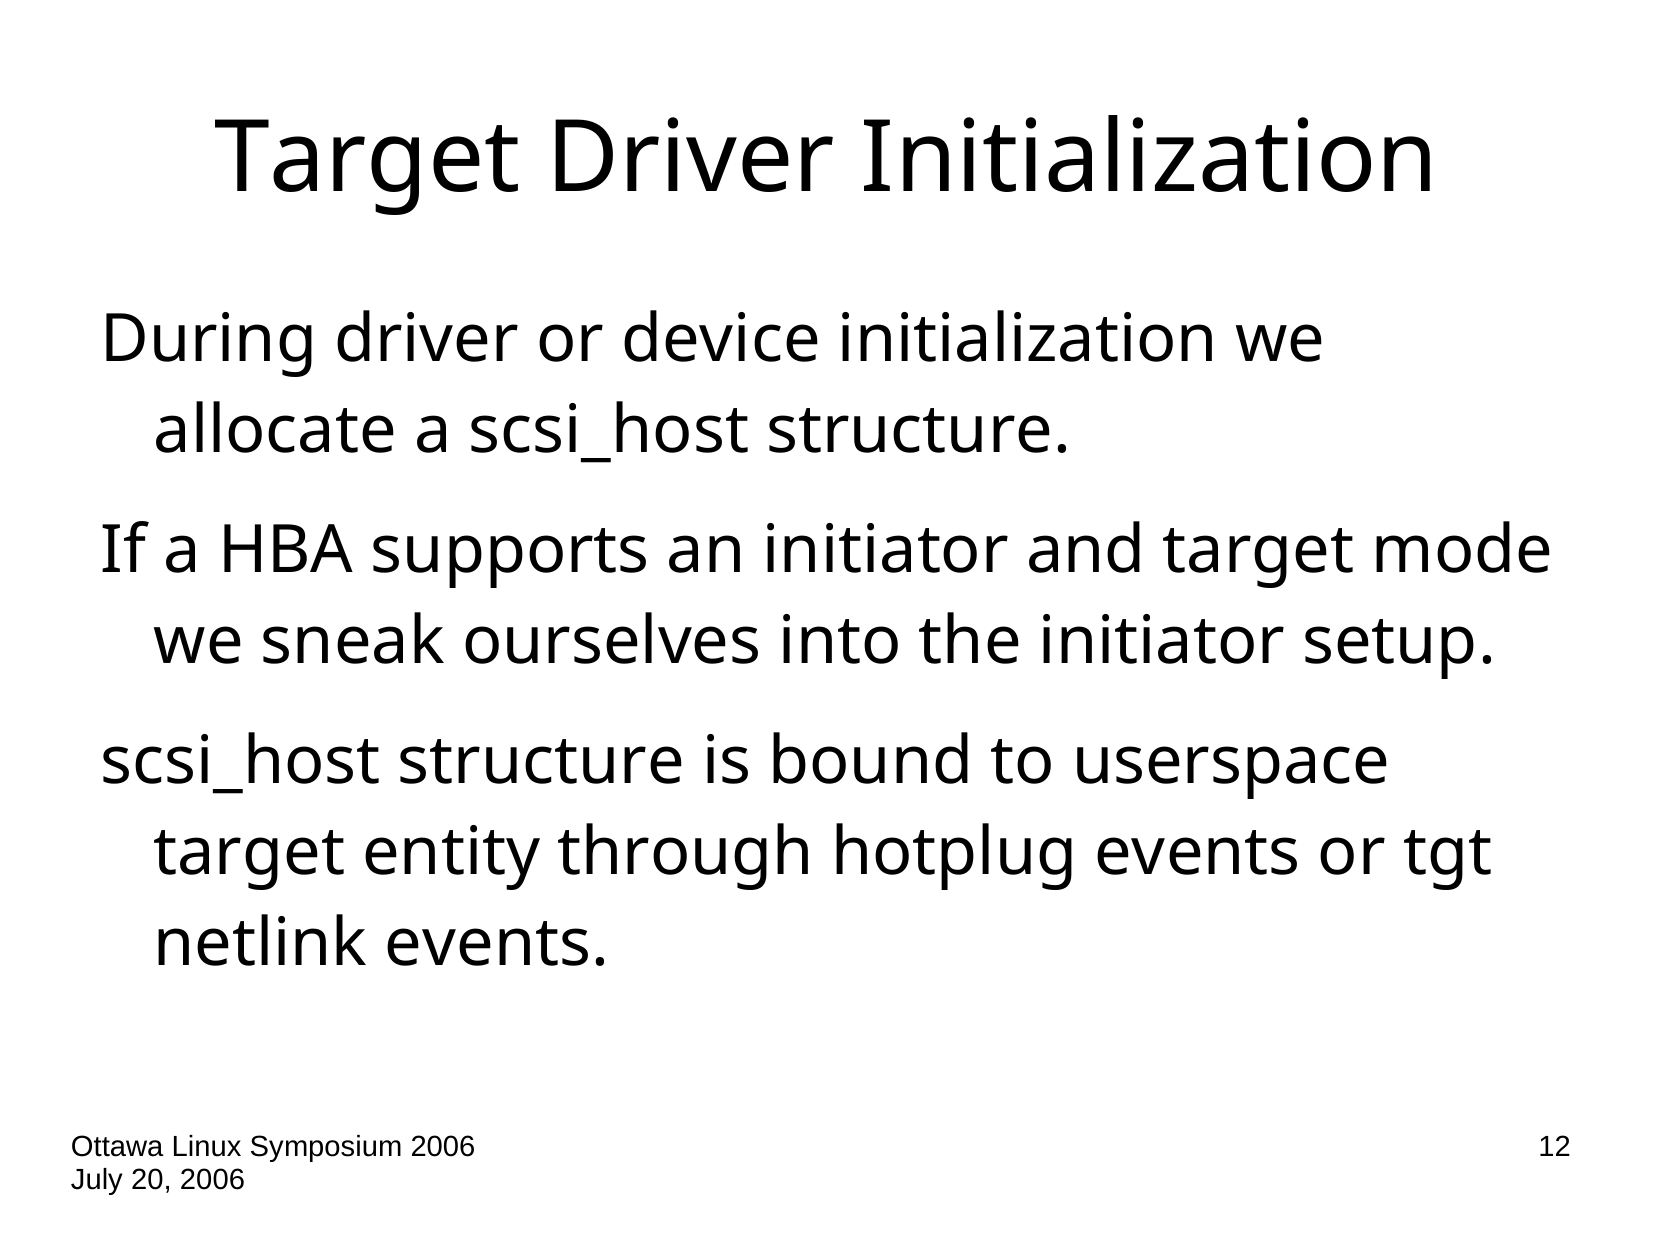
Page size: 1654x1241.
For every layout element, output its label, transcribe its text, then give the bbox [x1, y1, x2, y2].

title Target Driver Initialization [82, 49, 1571, 257]
list During driver or device initialization we allocate a scsi_host structure. If a HBA supports an initiator and target mode we sneak ourselves into the initiator setup. scsi_host structure is bound to userspace target entity through hotplug events or tgt netlink events. [82, 290, 1571, 1109]
